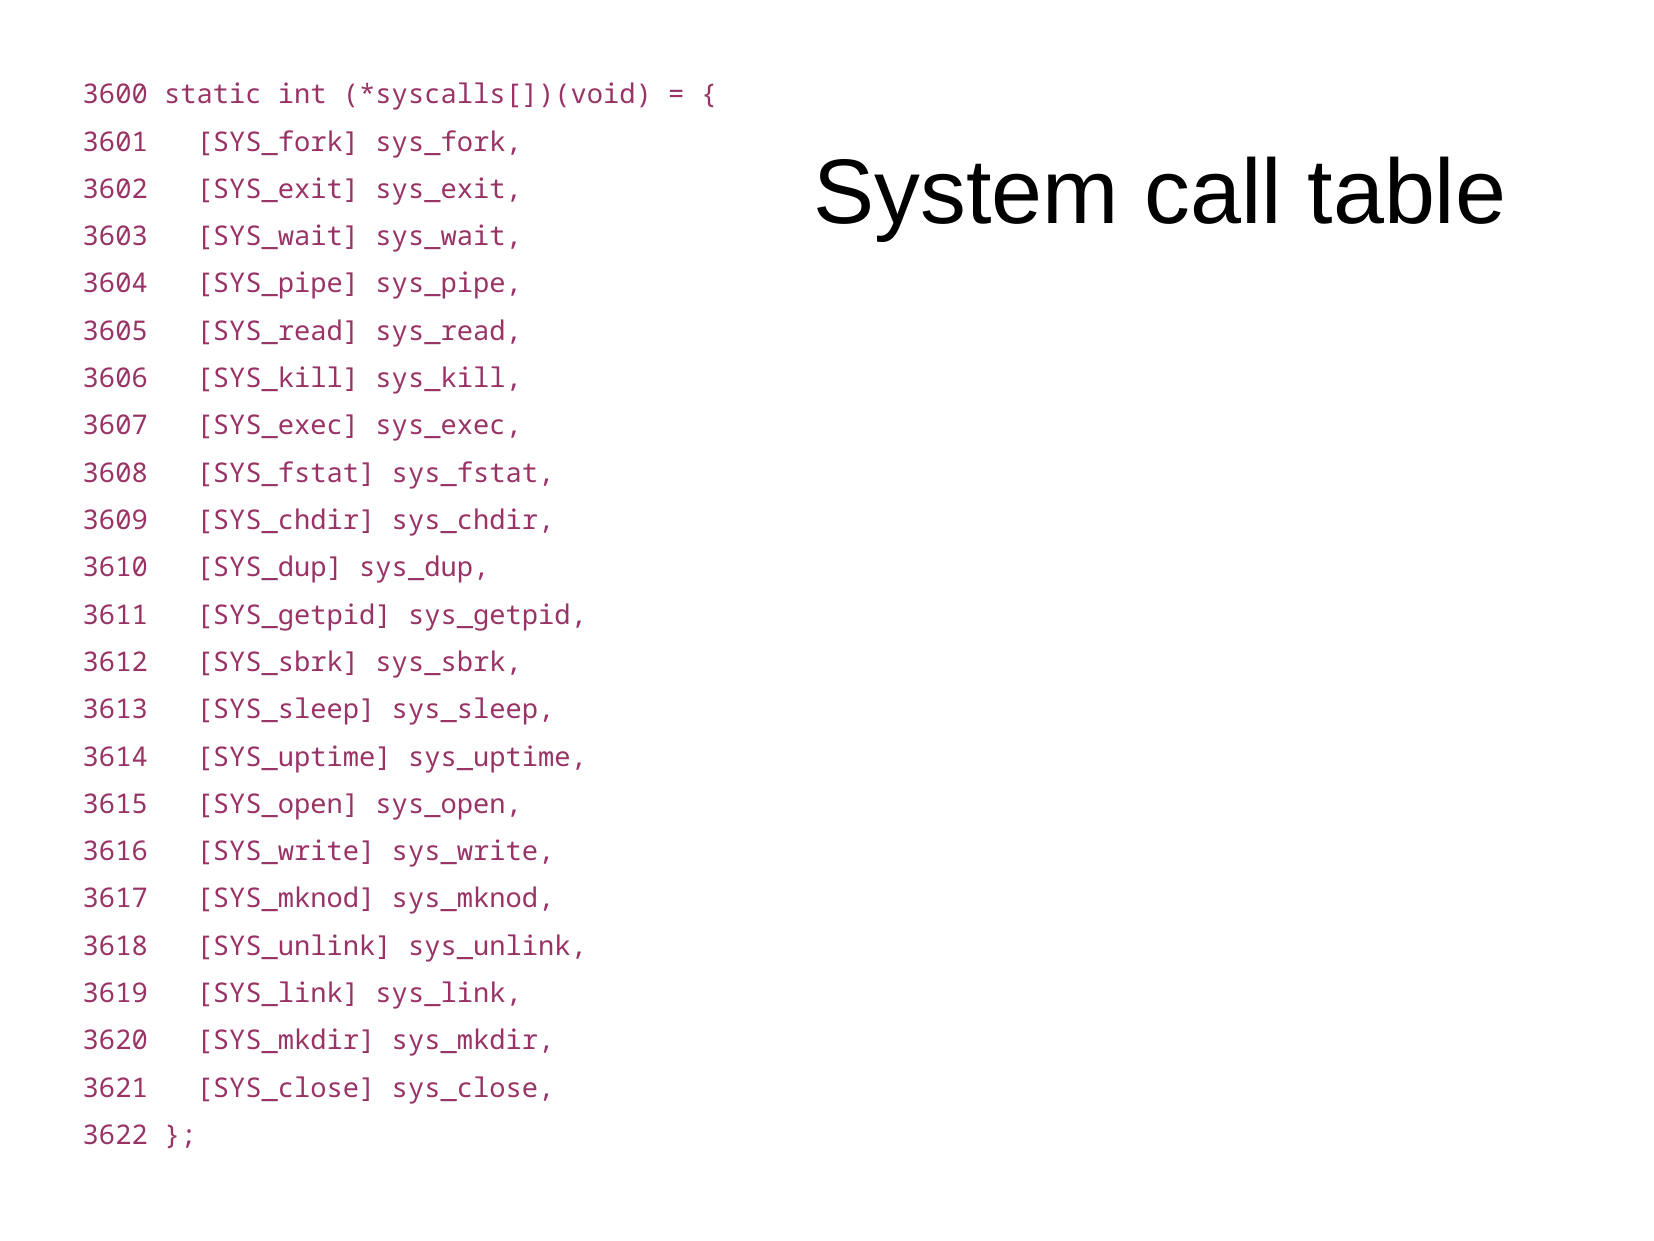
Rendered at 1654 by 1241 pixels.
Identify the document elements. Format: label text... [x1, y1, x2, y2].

title System call table [712, 88, 1609, 296]
list 3600 static int (*syscalls[])(void) = { 3601 [SYS_fork] sys_fork, 3602 [SYS_exit] sys_exit, 3603 [SYS_wait] sys_wait, 3604 [SYS_pipe] sys_pipe, 3605 [SYS_read] sys_read, 3606 [SYS_kill] sys_kill, 3607 [SYS_exec] sys_exec, 3608 [SYS_fstat] sys_fstat, 3609 [SYS_chdir] sys_chdir, 3610 [SYS_dup] sys_dup, 3611 [SYS_getpid] sys_getpid, 3612 [SYS_sbrk] sys_sbrk, 3613 [SYS_sleep] sys_sleep, 3614 [SYS_uptime] sys_uptime, 3615 [SYS_open] sys_open, 3616 [SYS_write] sys_write, 3617 [SYS_mknod] sys_mknod, 3618 [SYS_unlink] sys_unlink, 3619 [SYS_link] sys_link, 3620 [SYS_mkdir] sys_mkdir, 3621 [SYS_close] sys_close, 3622 }; [82, 75, 1571, 1163]
